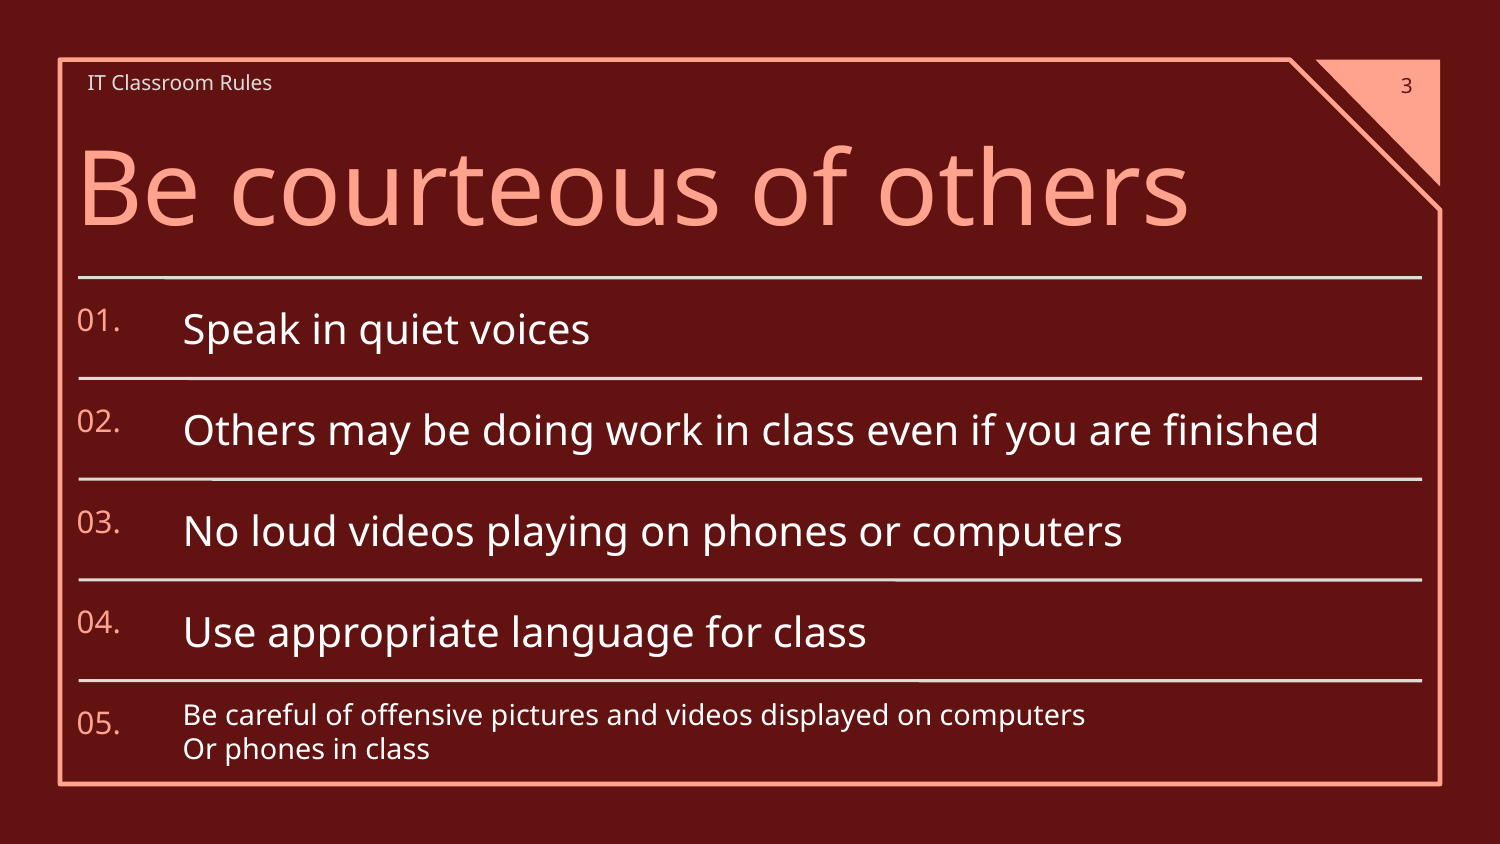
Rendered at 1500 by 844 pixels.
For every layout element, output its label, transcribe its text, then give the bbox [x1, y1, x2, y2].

text_box 02. [61, 393, 160, 448]
text_box 03. [61, 494, 160, 549]
list No loud videos playing on phones or computers [167, 479, 1422, 579]
slide_number <number> [1315, 59, 1428, 114]
list Use appropriate language for class [167, 579, 1422, 680]
list Be careful of offensive pictures and videos displayed on computers Or phones in class [167, 680, 1422, 782]
list Speak in quiet voices [167, 277, 1422, 378]
text_box 01. [61, 292, 160, 348]
title Be courteous of others [60, 130, 1440, 251]
list Others may be doing work in class even if you are finished [167, 378, 1422, 479]
text_box 05. [61, 695, 160, 751]
text_box 04. [61, 595, 160, 650]
subtitle IT Classroom Rules [72, 59, 428, 113]
